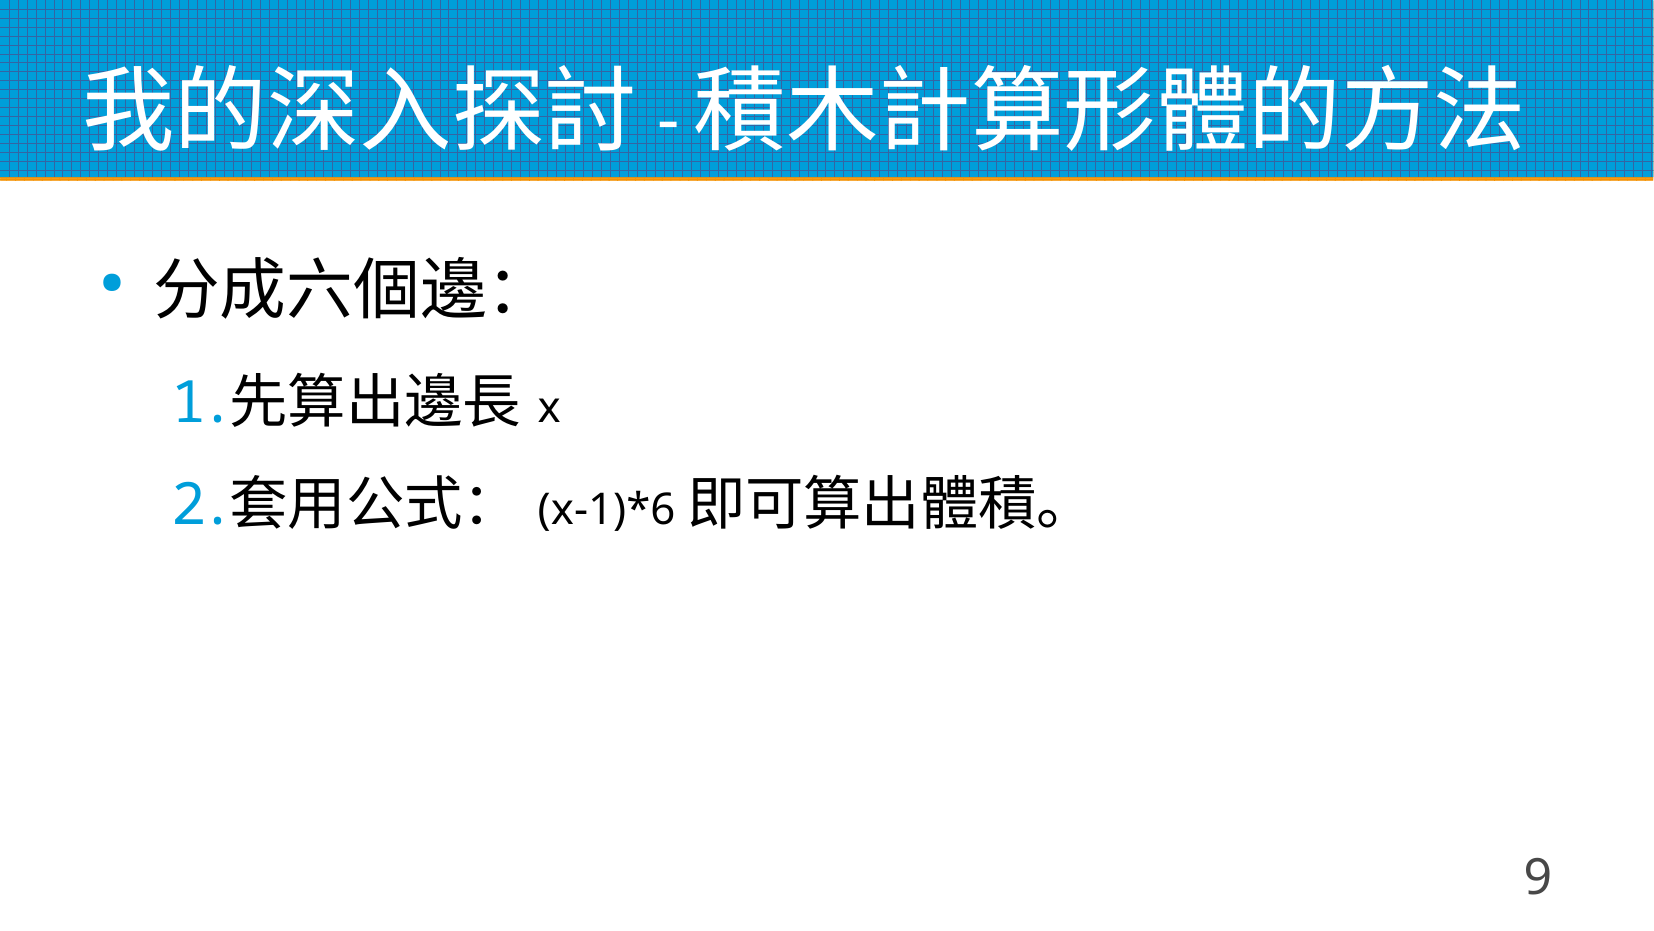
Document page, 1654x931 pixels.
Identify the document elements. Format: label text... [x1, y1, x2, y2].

list 分成六個邊： 先算出邊長x 套用公式：(x-1)*6即可算出體積。 [82, 236, 1563, 811]
title 我的深入探討-積木計算形體的方法 [82, 14, 1571, 171]
